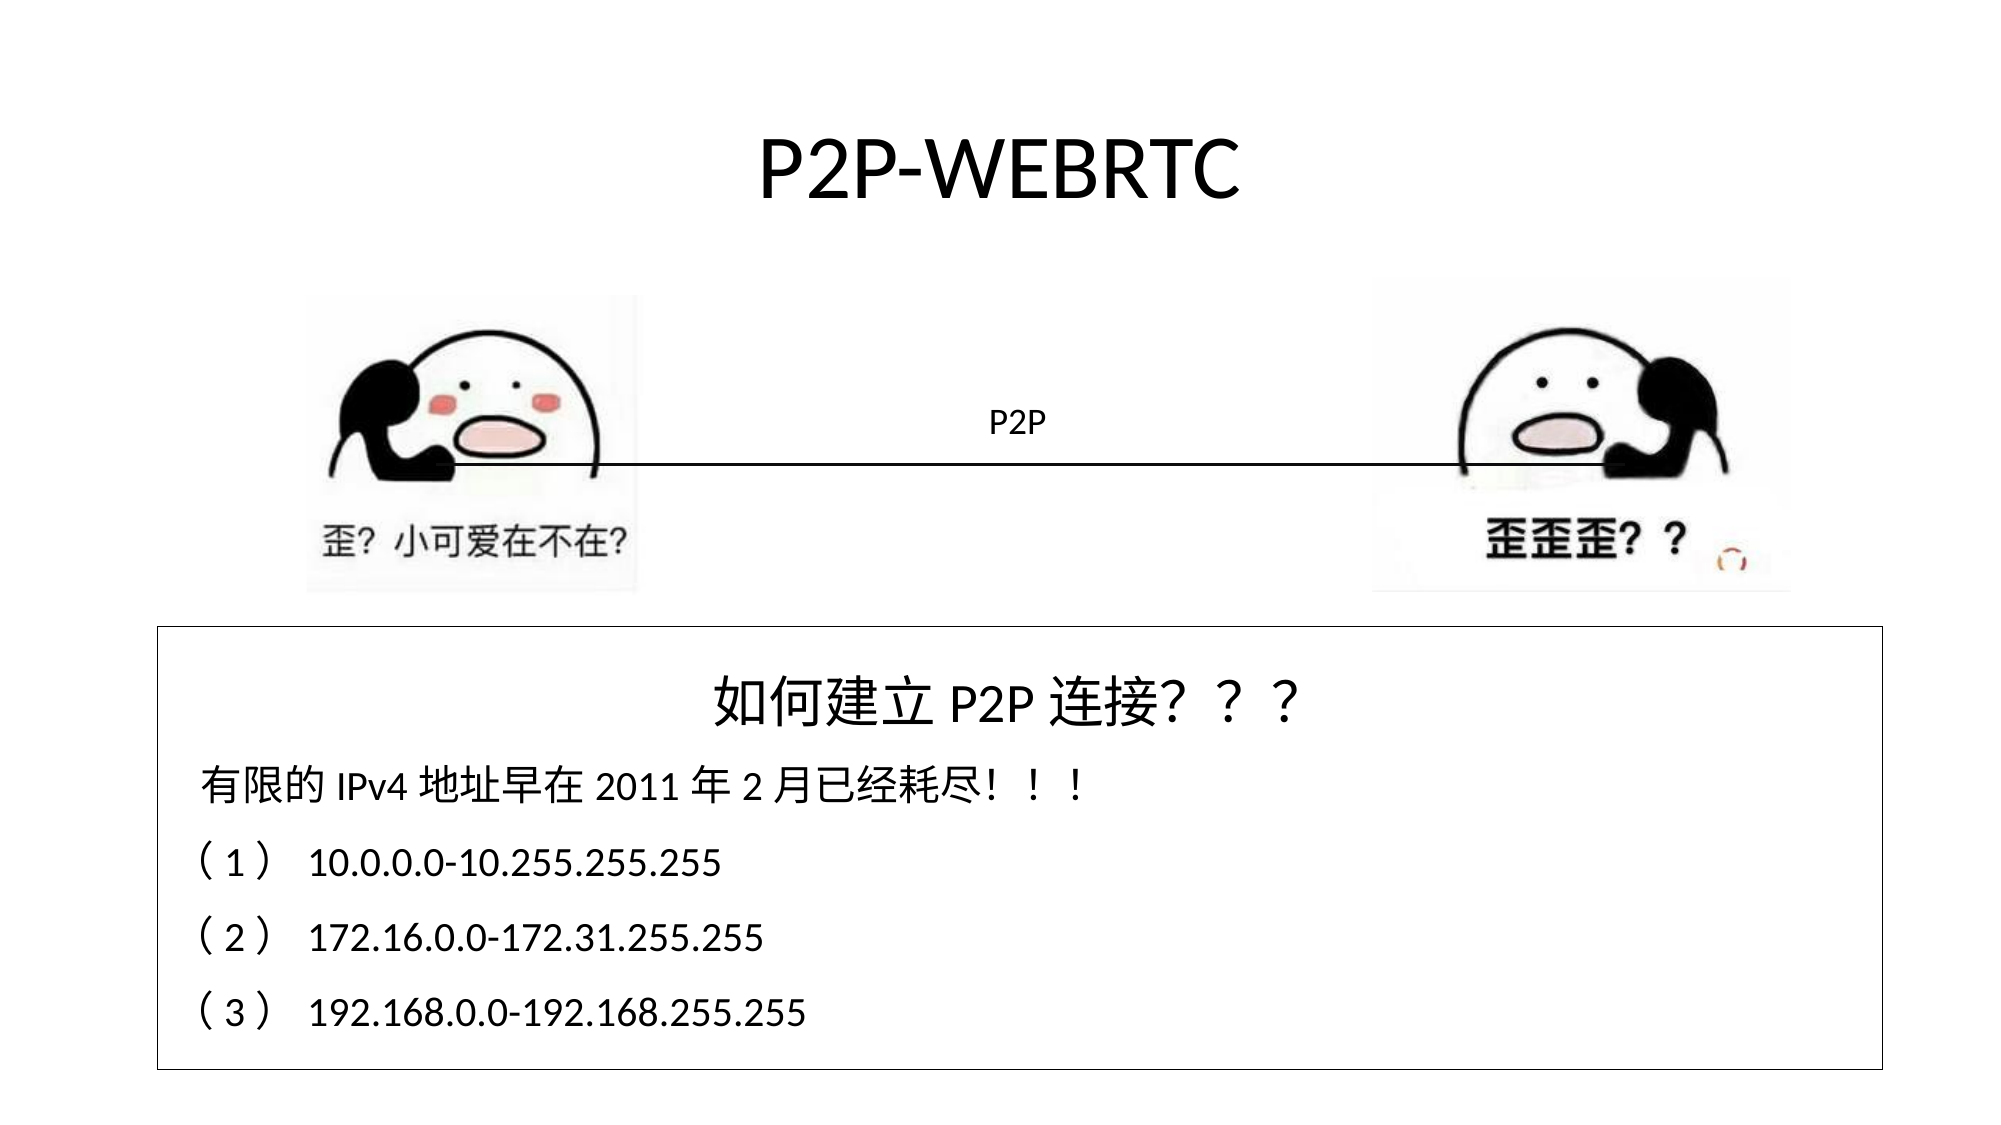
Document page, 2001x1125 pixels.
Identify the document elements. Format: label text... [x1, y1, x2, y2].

text_box P2P [974, 389, 1062, 450]
text_box 如何建立P2P连接？？？ 有限的IPv4地址早在2011年2月已经耗尽！！！ （1）10.0.0.0-10.255.255.255 （2）172.16.0.0-172.31.255.255 （3）192.168.0.0-192.168.255.255 [157, 626, 1883, 1070]
picture [157, 295, 783, 605]
title P2P-WEBRTC [137, 59, 1863, 278]
picture [1372, 277, 1791, 592]
